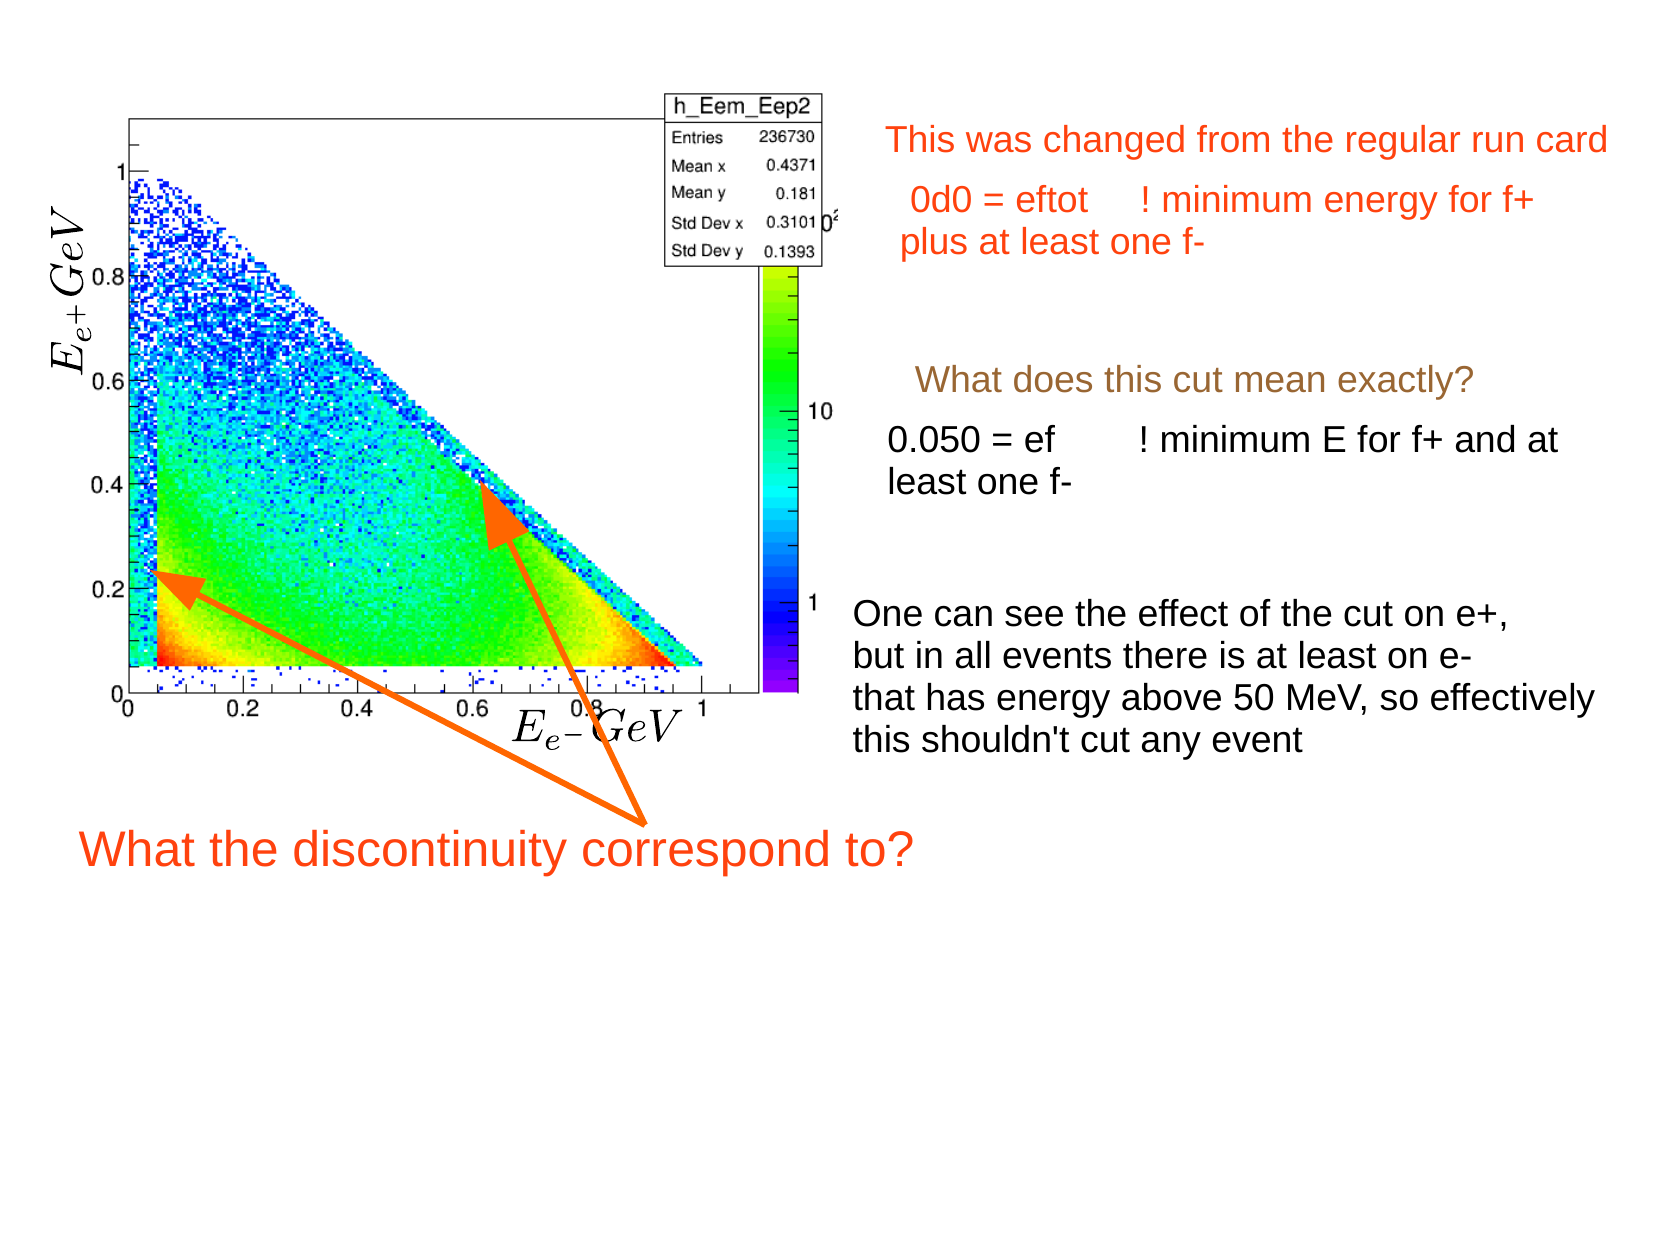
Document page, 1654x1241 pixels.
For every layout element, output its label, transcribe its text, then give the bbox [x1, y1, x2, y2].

text_box What the discontinuity correspond to? [63, 813, 931, 886]
picture [50, 47, 838, 766]
text_box What does this cut mean exactly? [900, 351, 1490, 409]
text_box [594, 708, 684, 750]
text_box [510, 709, 605, 751]
text_box [49, 204, 92, 378]
text_box This was changed from the regular run card [870, 111, 1624, 169]
text_box 0d0 = eftot ! minimum energy for f+ plus at least one f- [885, 171, 1553, 271]
text_box One can see the effect of the cut on e+, but in all events there is at least on e- that has energy above 50 MeV, so effectively this shouldn't cut any event [837, 585, 1636, 768]
text_box 0.050 = ef ! minimum E for f+ and at least one f- [862, 411, 1591, 511]
